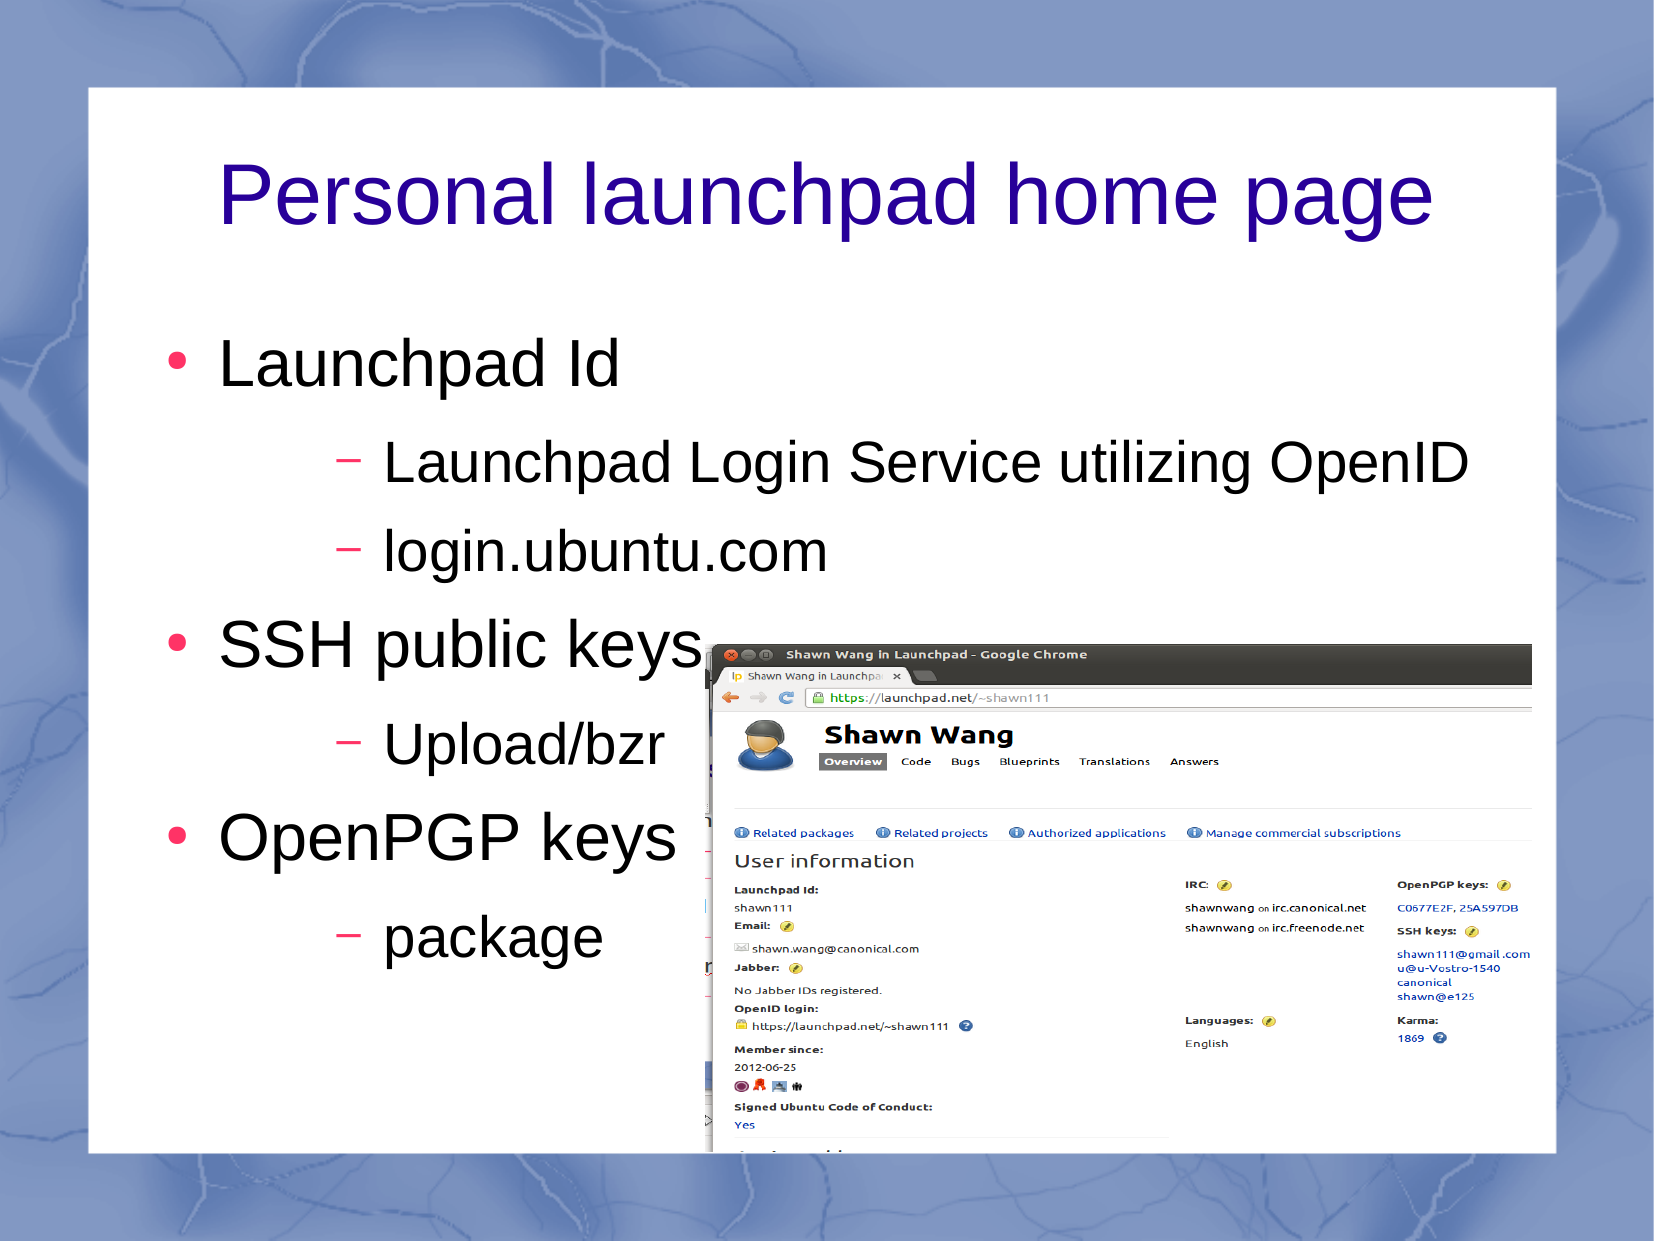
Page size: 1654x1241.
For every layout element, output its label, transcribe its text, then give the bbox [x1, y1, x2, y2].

list Launchpad Id Launchpad Login Service utilizing OpenID login.ubuntu.com SSH public keys Upload/bzr OpenPGP keys package [147, 325, 1506, 1031]
picture [0, 0, 1654, 1241]
title Personal launchpad home page [118, 90, 1536, 298]
